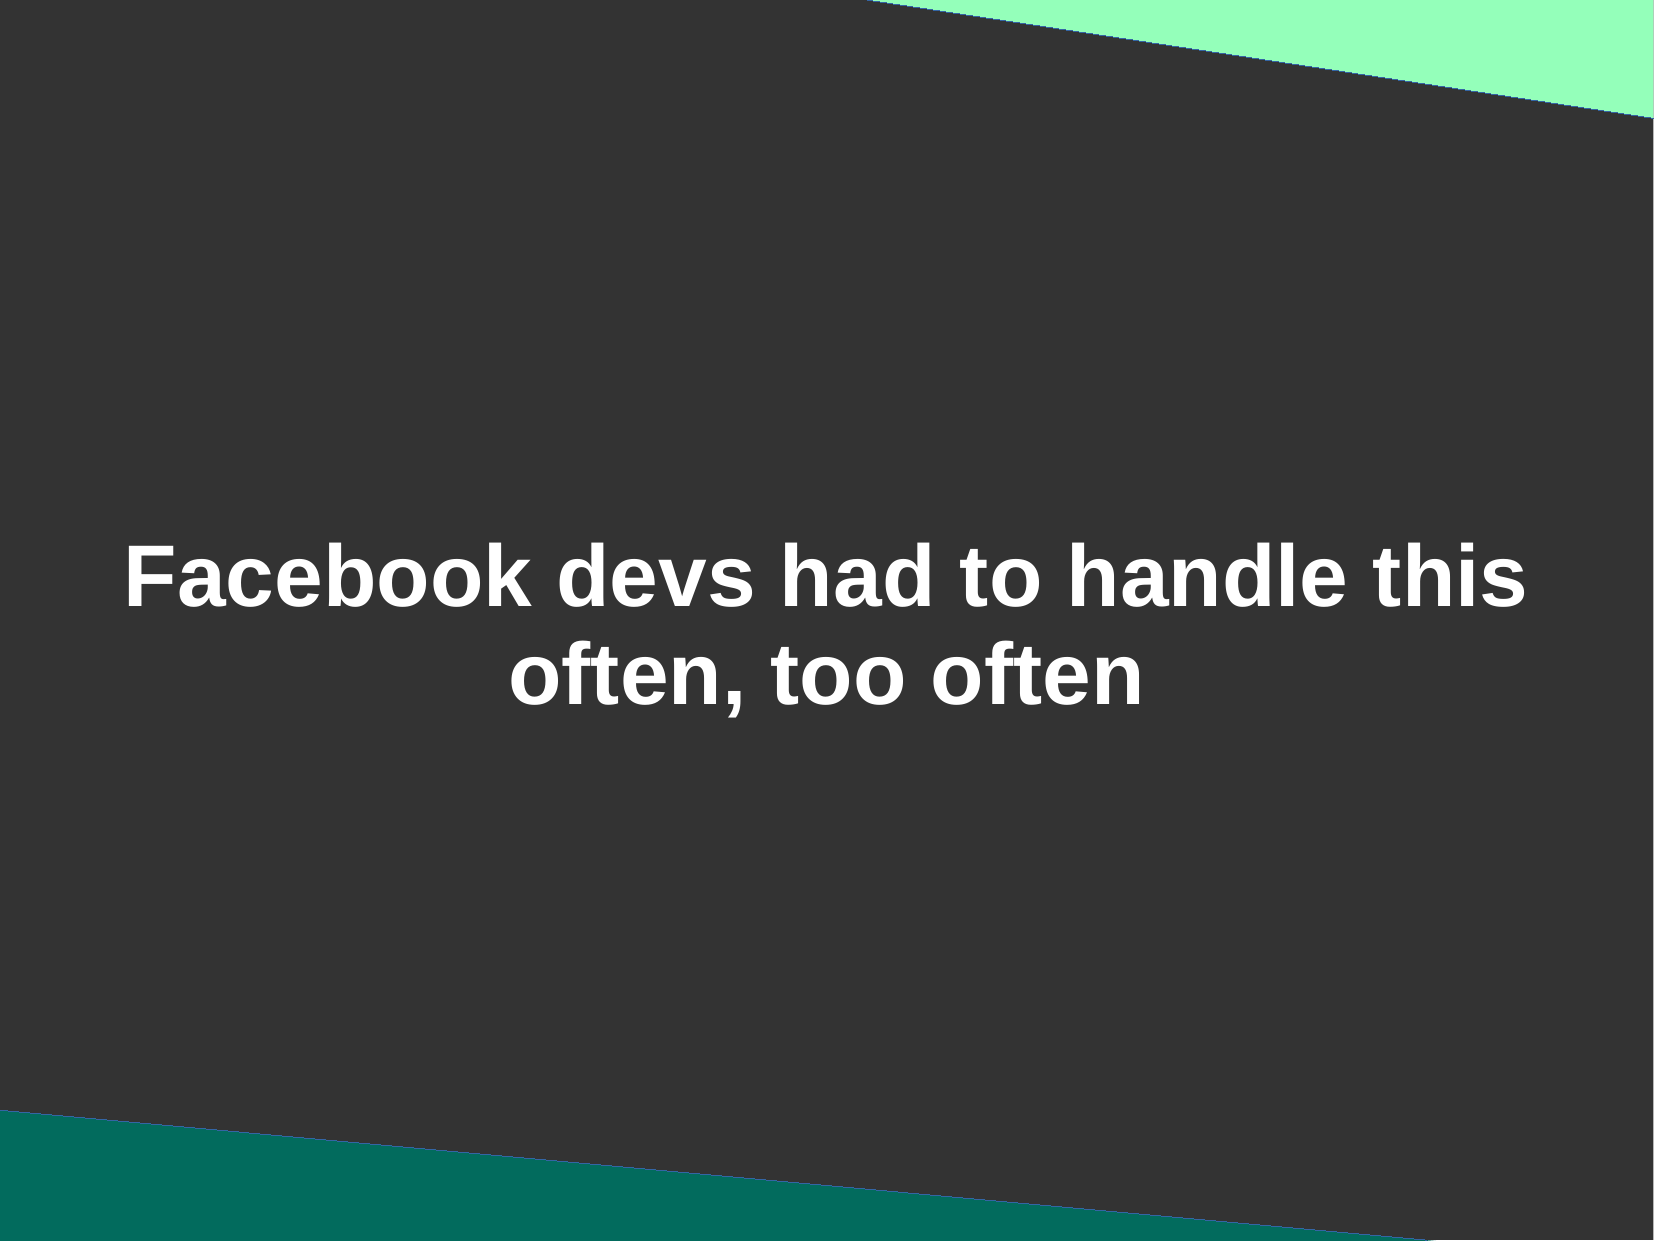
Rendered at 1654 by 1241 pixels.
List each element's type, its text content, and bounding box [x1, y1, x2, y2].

title Facebook devs had to handle this often, too often [31, 527, 1622, 724]
text_box [867, 0, 1654, 119]
